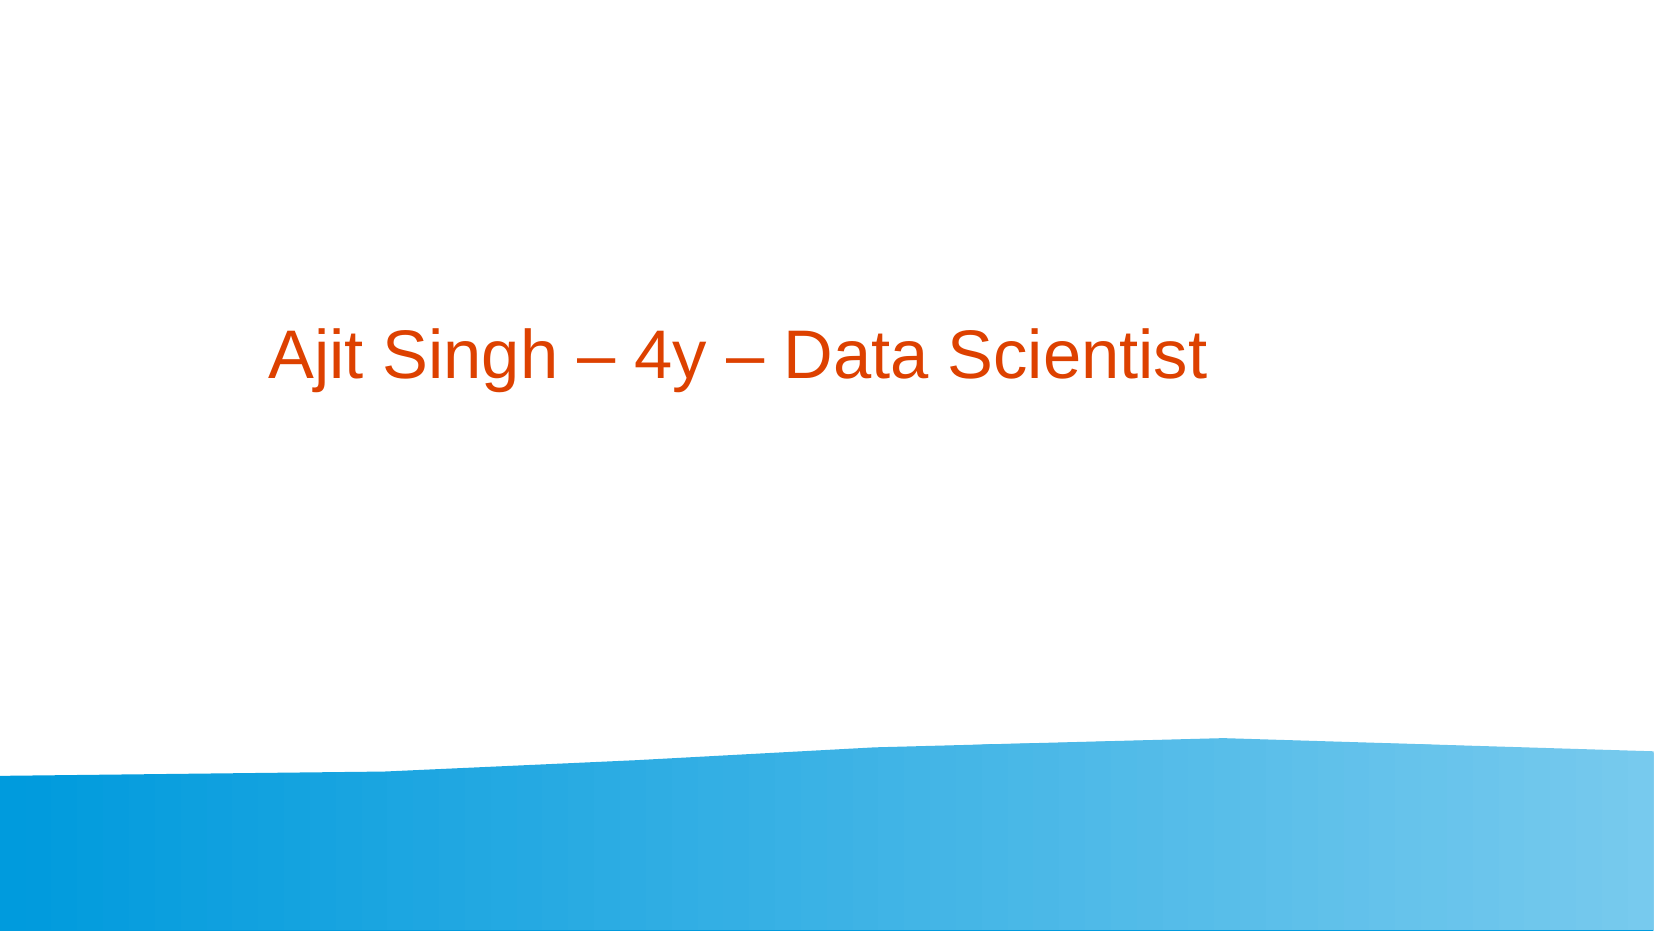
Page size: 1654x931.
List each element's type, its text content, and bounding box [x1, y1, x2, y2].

title Ajit Singh – 4y – Data Scientist [0, 265, 1477, 443]
